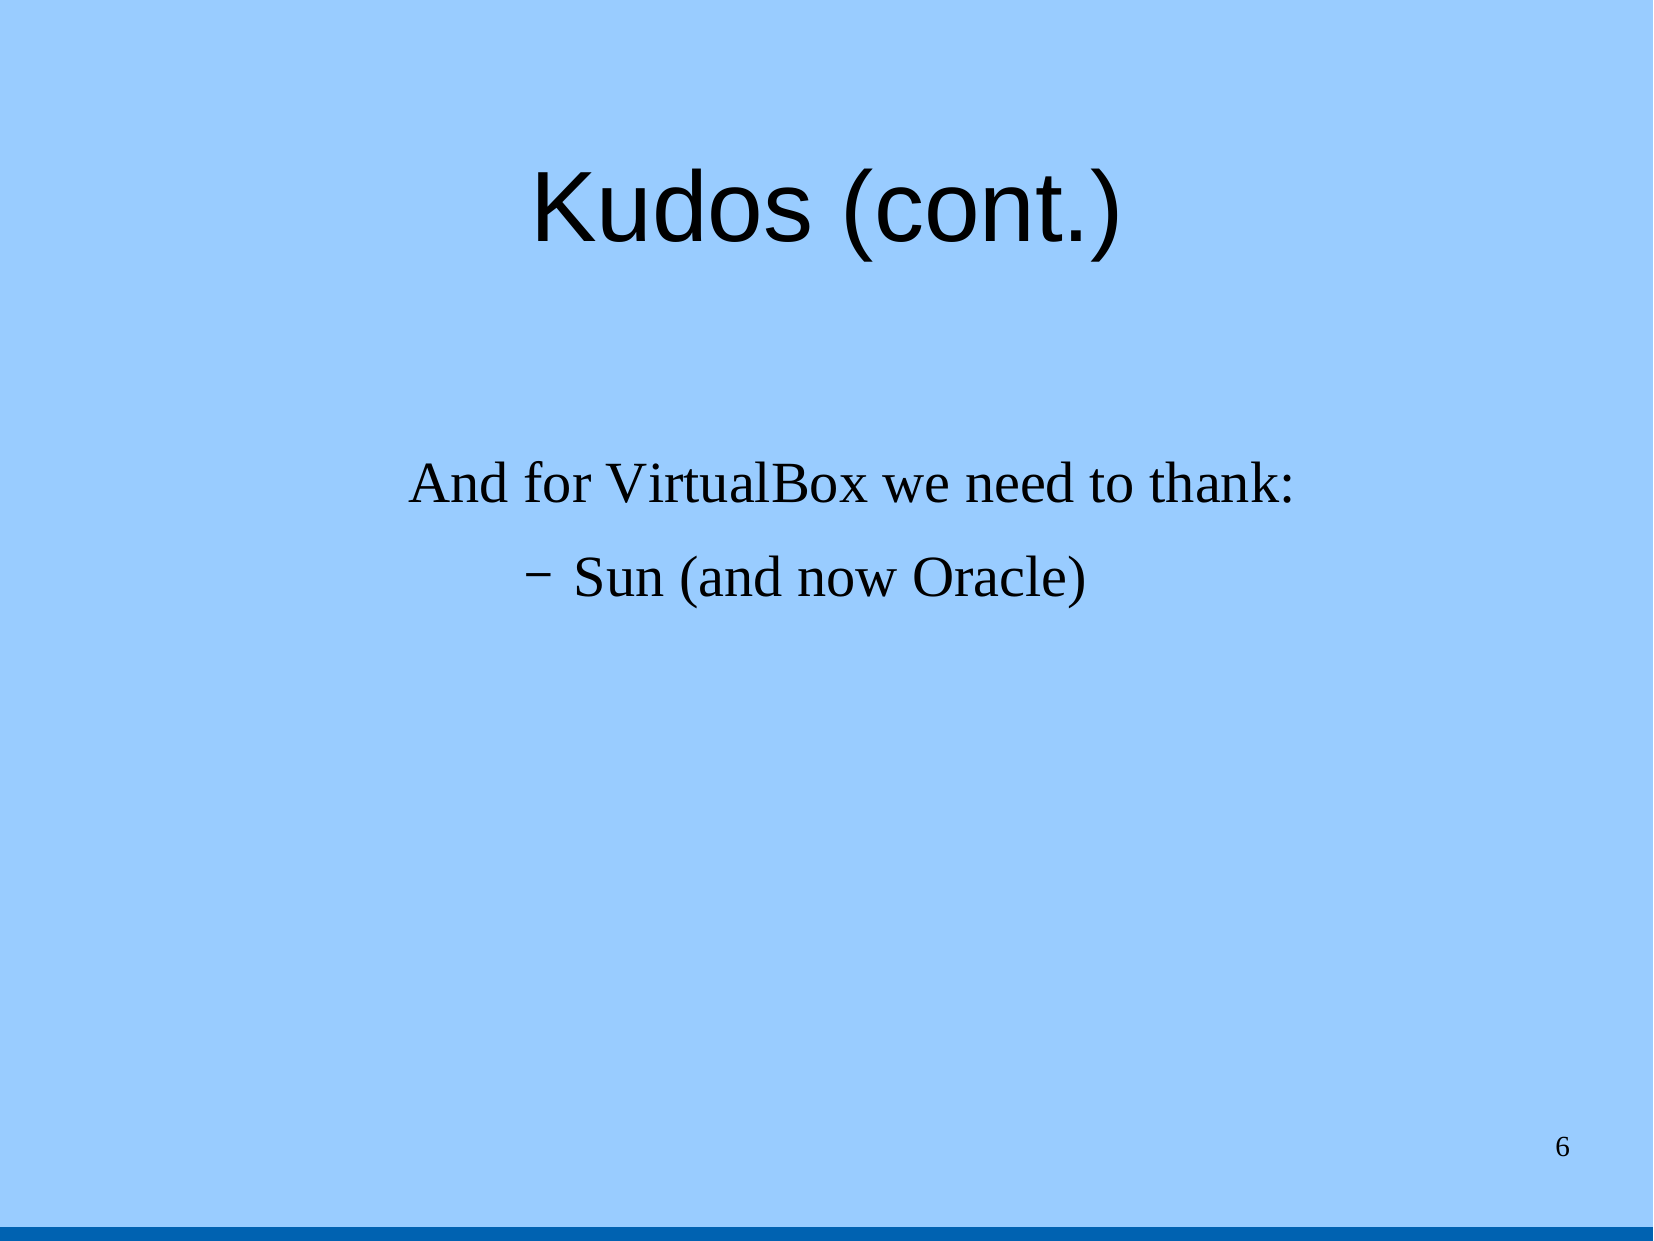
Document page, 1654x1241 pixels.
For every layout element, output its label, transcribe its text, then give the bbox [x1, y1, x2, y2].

list And for VirtualBox we need to thank: Sun (and now Oracle) [337, 450, 1351, 709]
title Kudos (cont.) [121, 102, 1533, 311]
